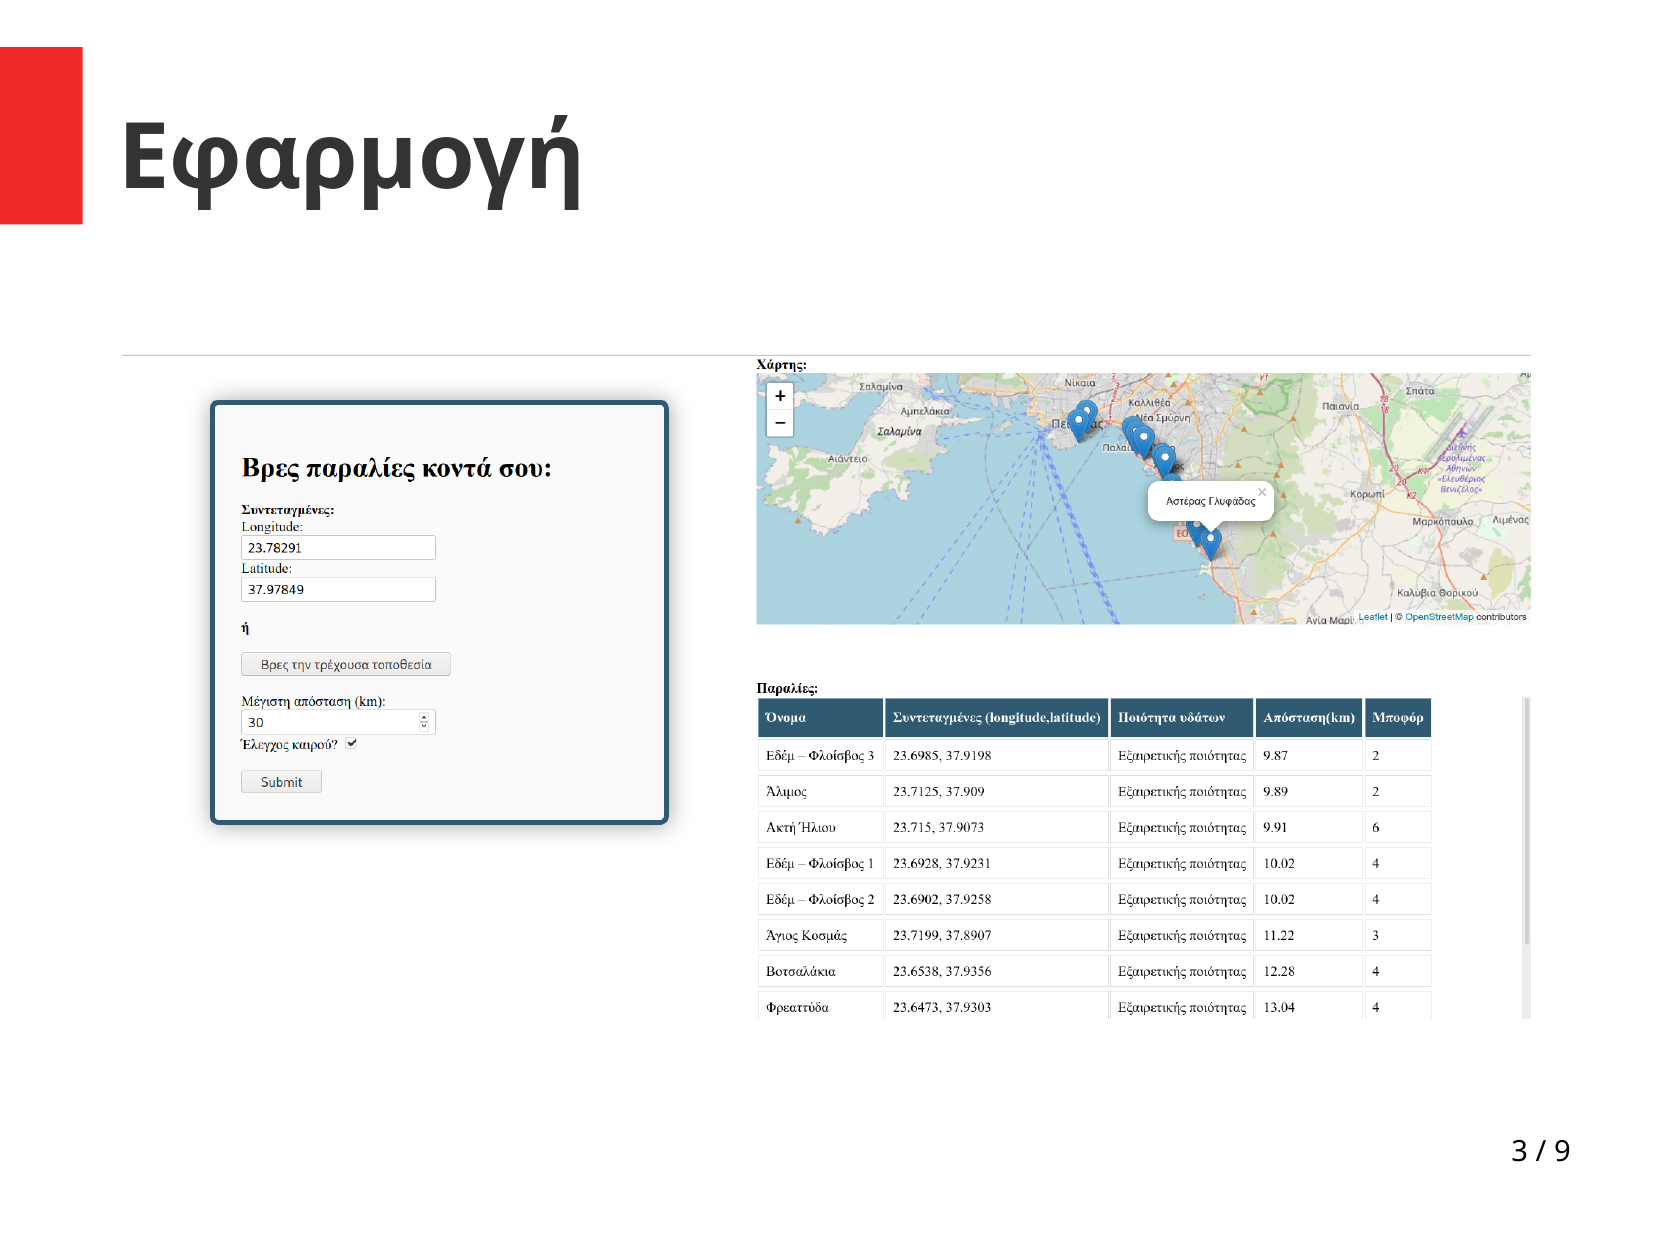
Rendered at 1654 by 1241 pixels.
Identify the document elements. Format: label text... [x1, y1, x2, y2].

picture [122, 354, 1531, 1074]
title Εφαρμογή [118, 49, 1571, 257]
